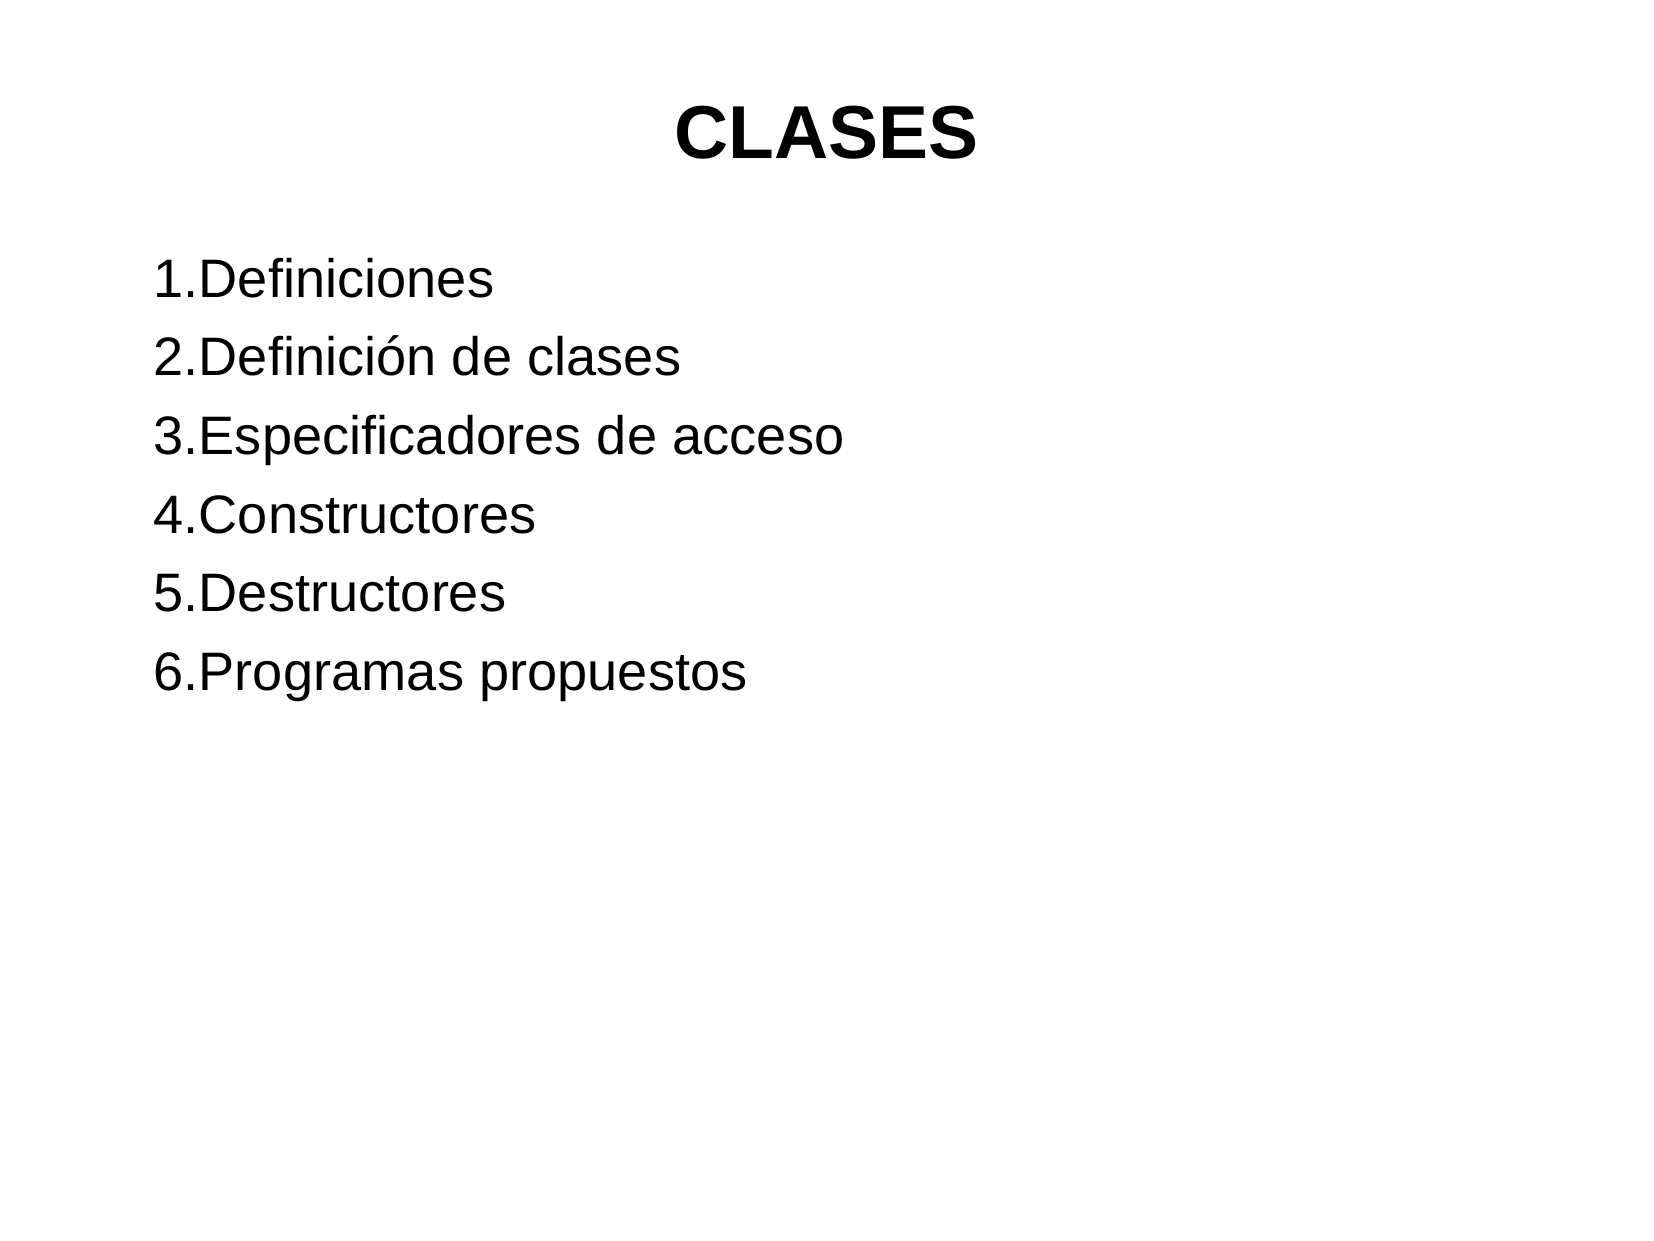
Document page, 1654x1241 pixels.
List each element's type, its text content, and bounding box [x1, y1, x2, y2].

text_box Definiciones Definición de clases Especificadores de acceso Constructores Destructores Programas propuestos [153, 248, 1465, 1138]
title CLASES [82, 29, 1571, 237]
